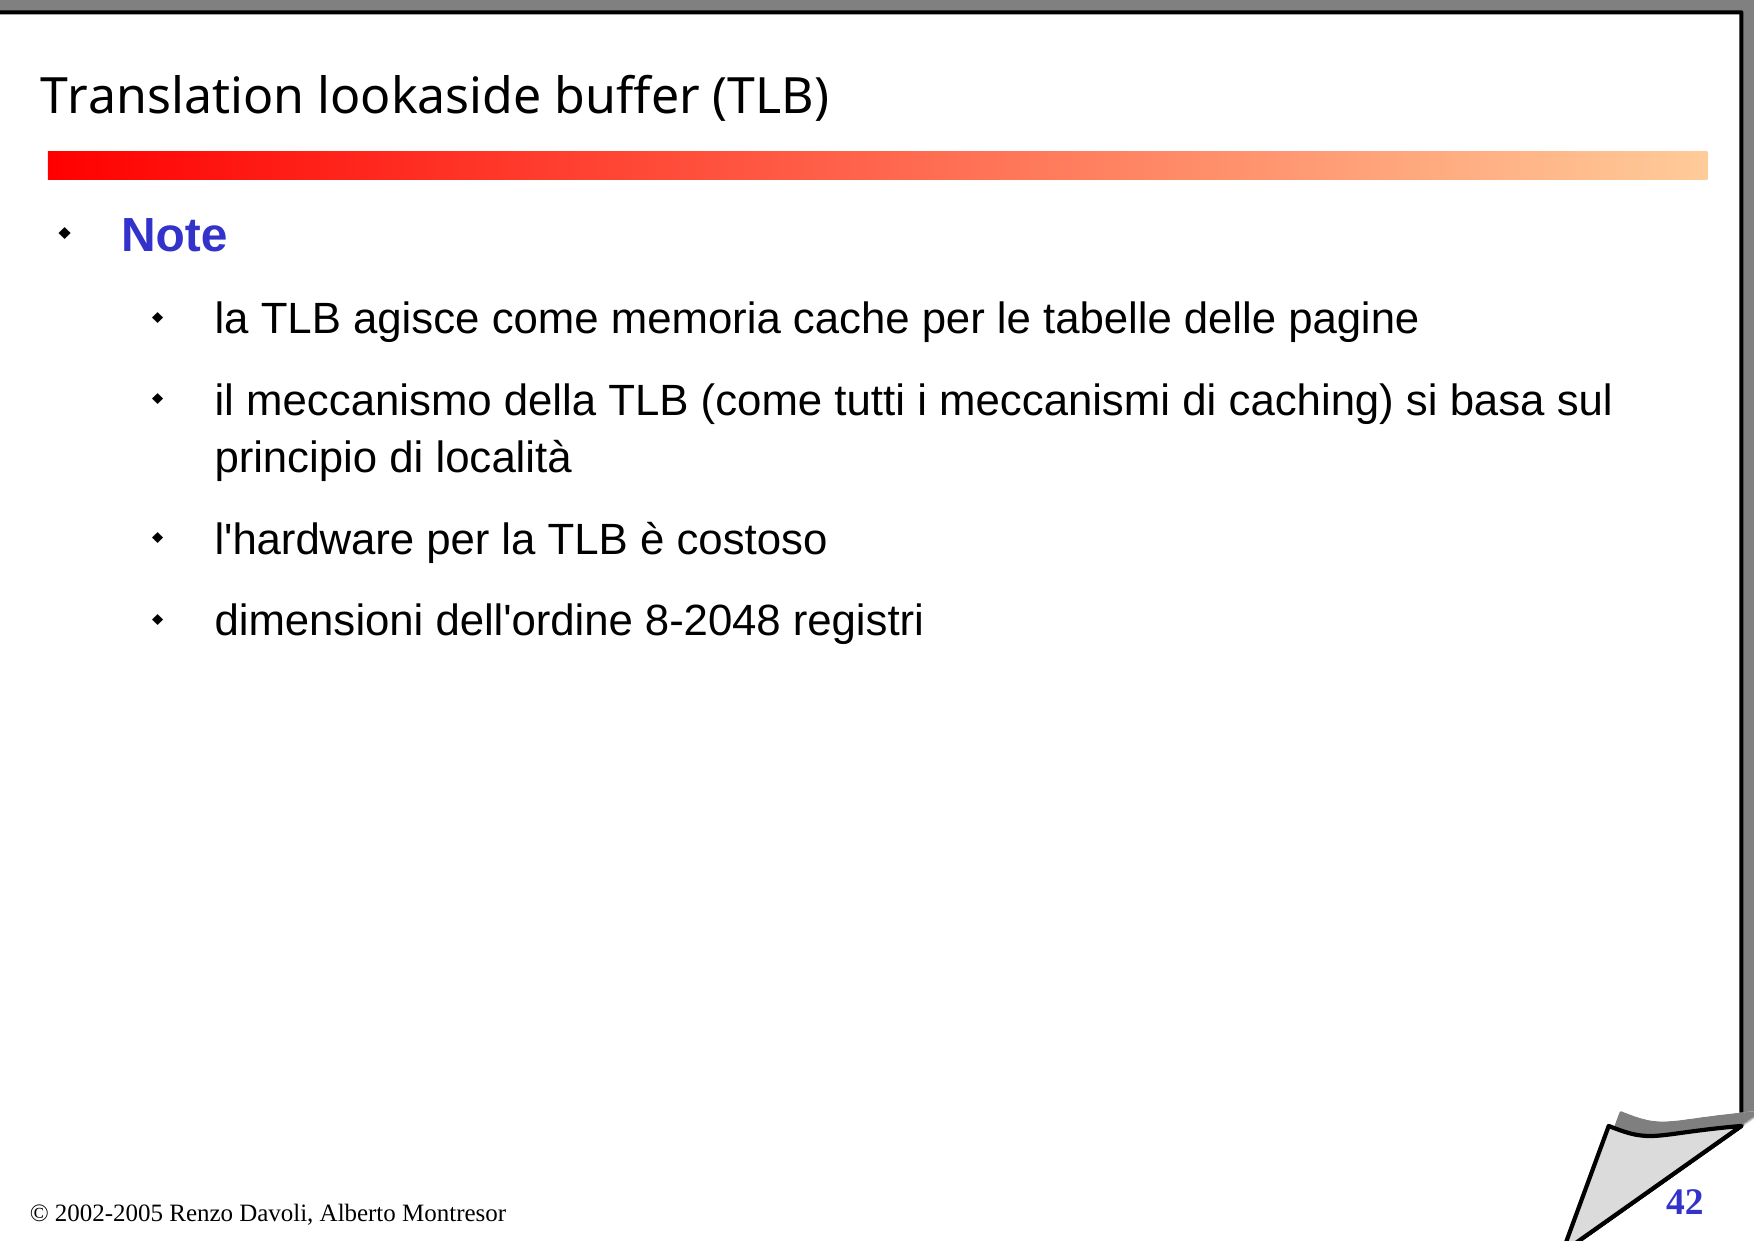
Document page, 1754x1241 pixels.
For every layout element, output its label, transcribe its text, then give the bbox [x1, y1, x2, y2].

list Note la TLB agisce come memoria cache per le tabelle delle pagine il meccanismo della TLB (come tutti i meccanismi di caching) si basa sul principio di località l'hardware per la TLB è costoso dimensioni dell'ordine 8-2048 registri [58, 206, 1696, 815]
title Translation lookaside buffer (TLB) [40, 49, 1714, 144]
